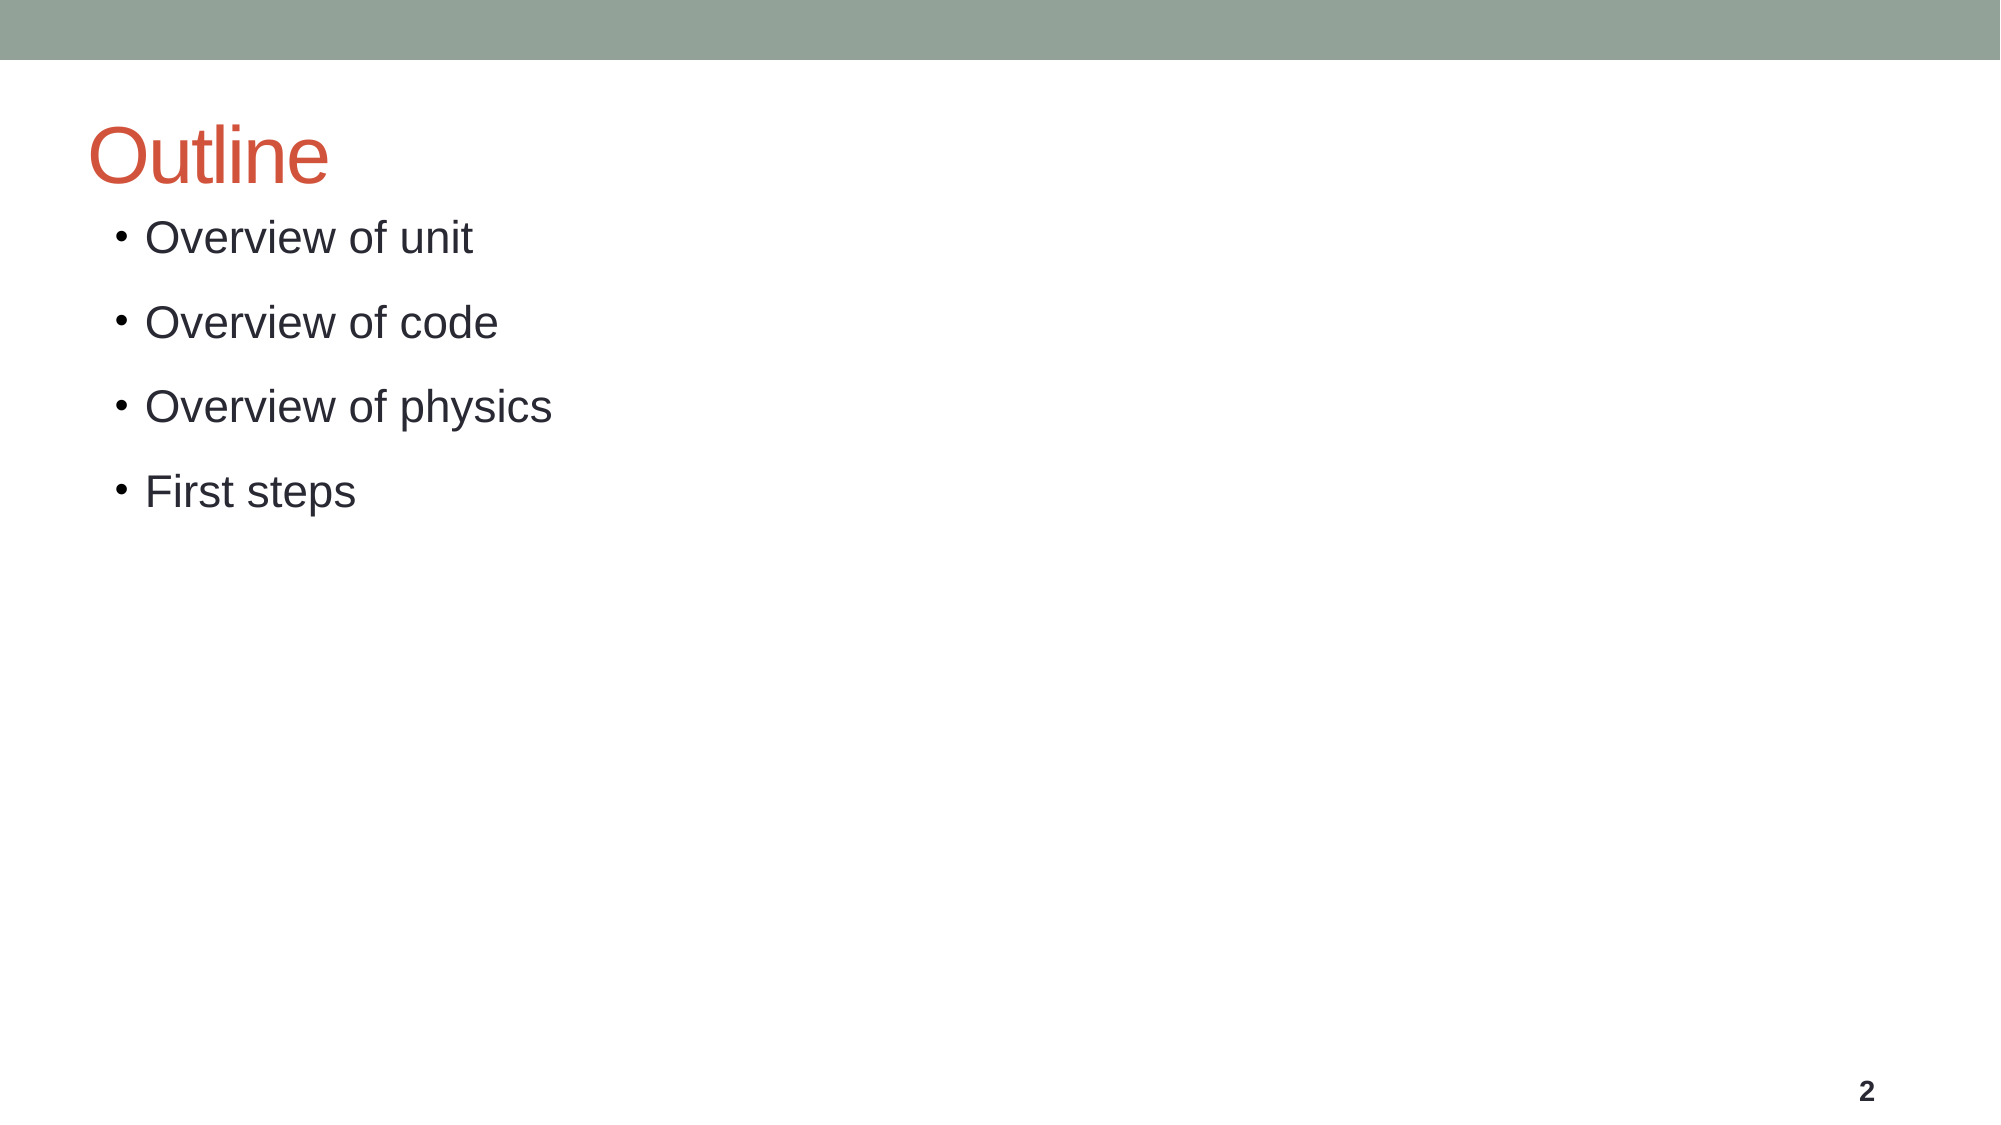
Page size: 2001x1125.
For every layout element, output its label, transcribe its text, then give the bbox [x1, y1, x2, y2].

slide_number <number> [1779, 1062, 1955, 1117]
title Outline [72, 95, 1922, 208]
list Overview of unit Overview of code Overview of physics First steps [99, 200, 1868, 1036]
